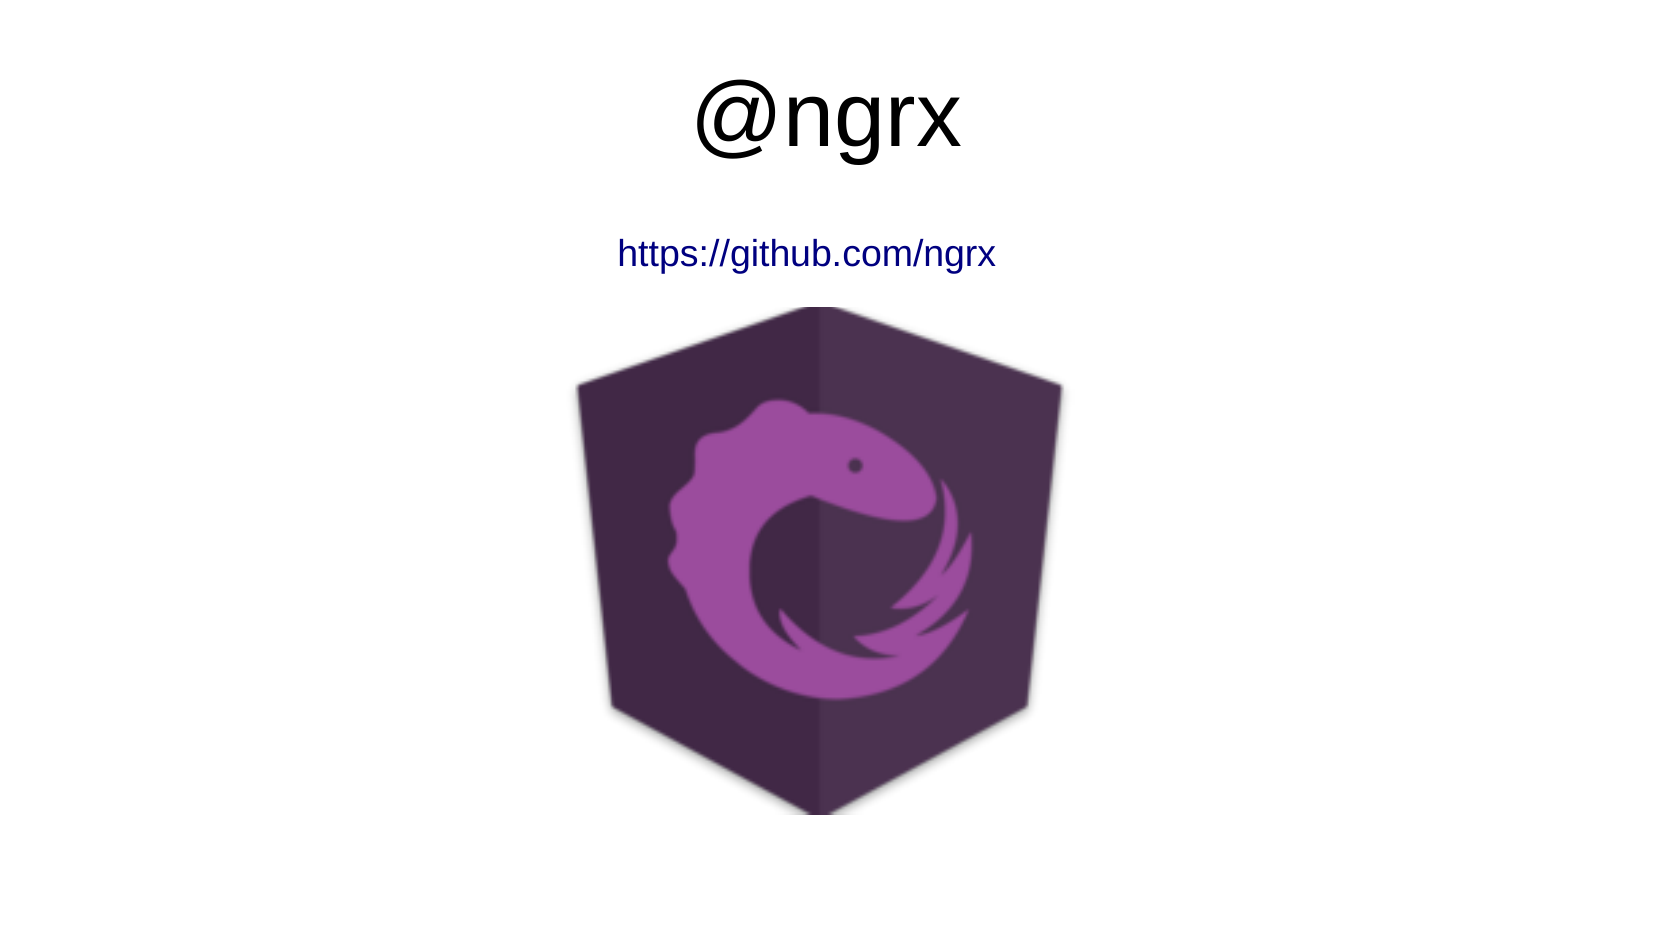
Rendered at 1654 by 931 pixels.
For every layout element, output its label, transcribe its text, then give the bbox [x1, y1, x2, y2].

text_box https://github.com/ngrx [602, 225, 1075, 296]
picture [566, 307, 1075, 815]
title @ngrx [82, 37, 1571, 193]
